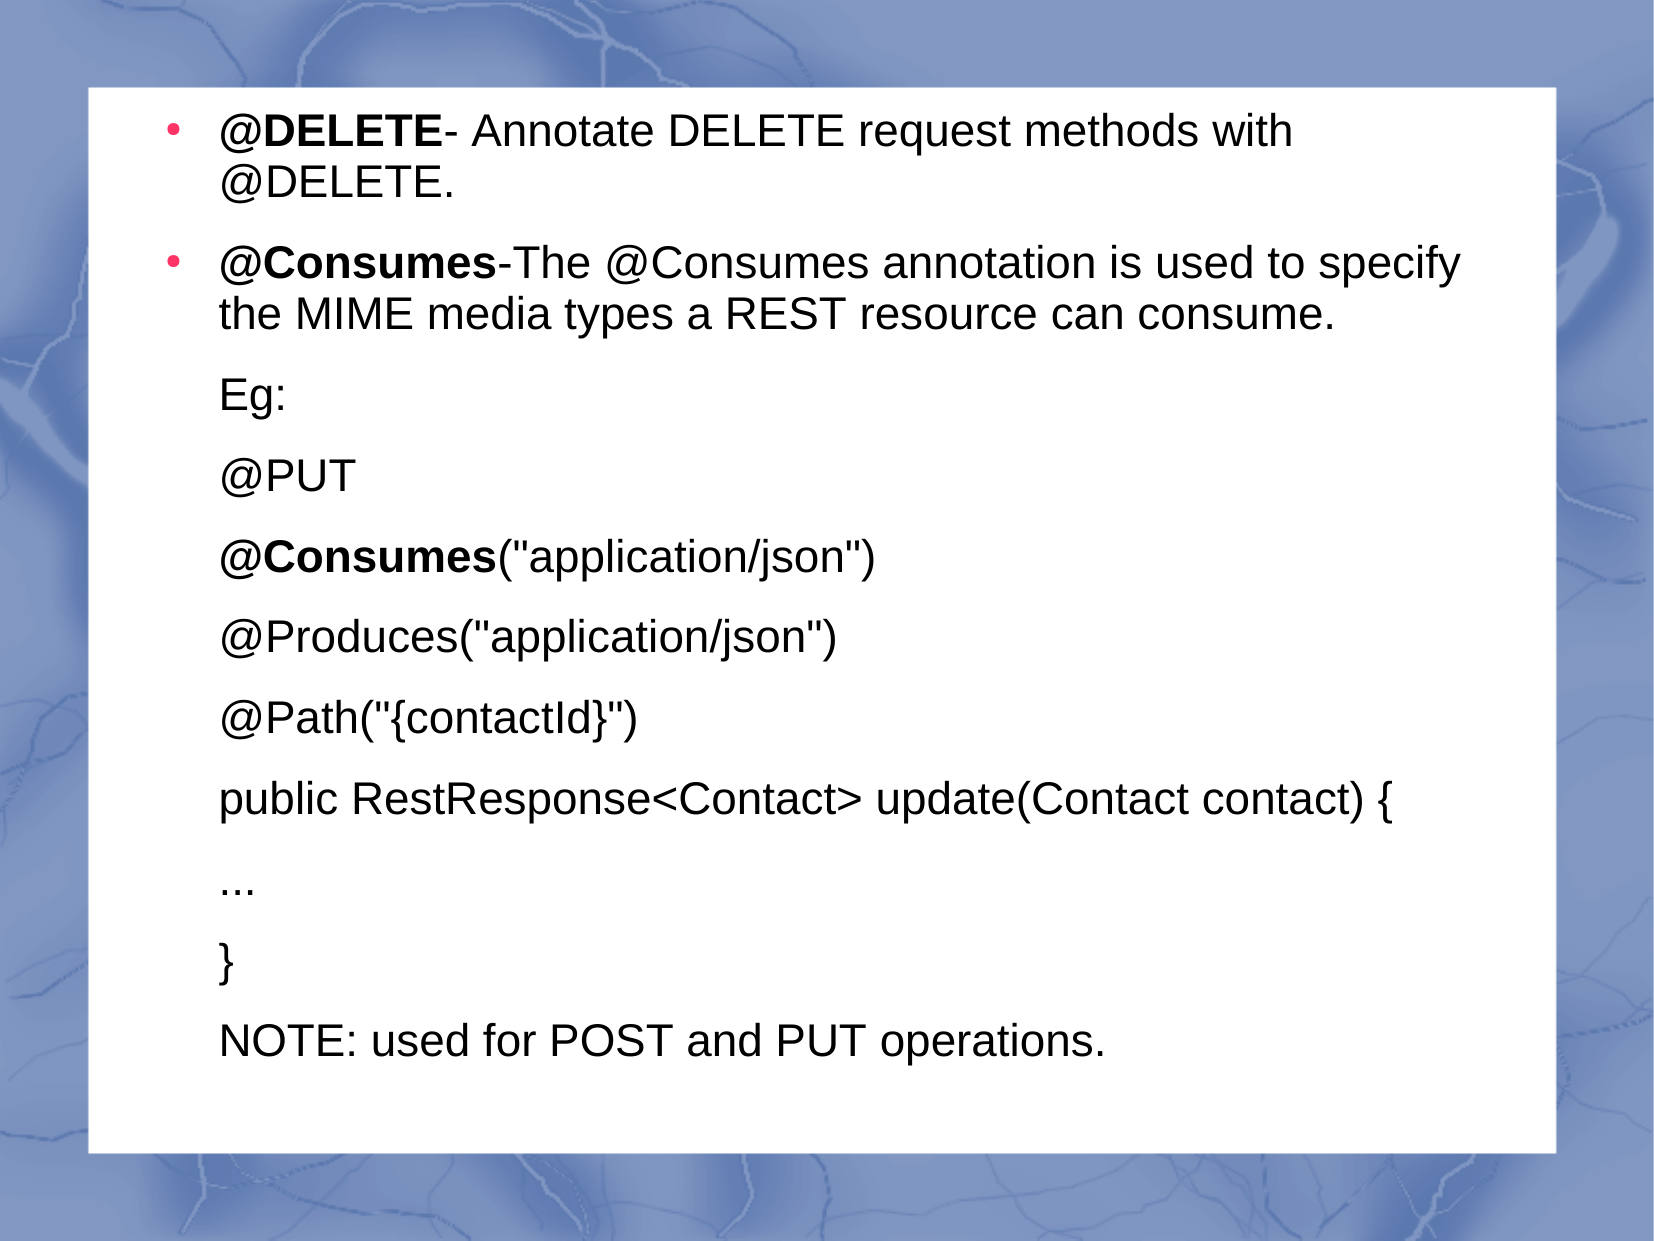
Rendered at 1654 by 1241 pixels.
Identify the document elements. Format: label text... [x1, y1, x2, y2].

picture [0, 0, 1654, 1241]
list @DELETE- Annotate DELETE request methods with @DELETE. @Consumes-The @Consumes annotation is used to specify the MIME media types a REST resource can consume. Eg: @PUT @Consumes("application/json") @Produces("application/json") @Path("{contactId}") public RestResponse<Contact> update(Contact contact) { ... } NOTE: used for POST and PUT operations. [147, 105, 1506, 1141]
